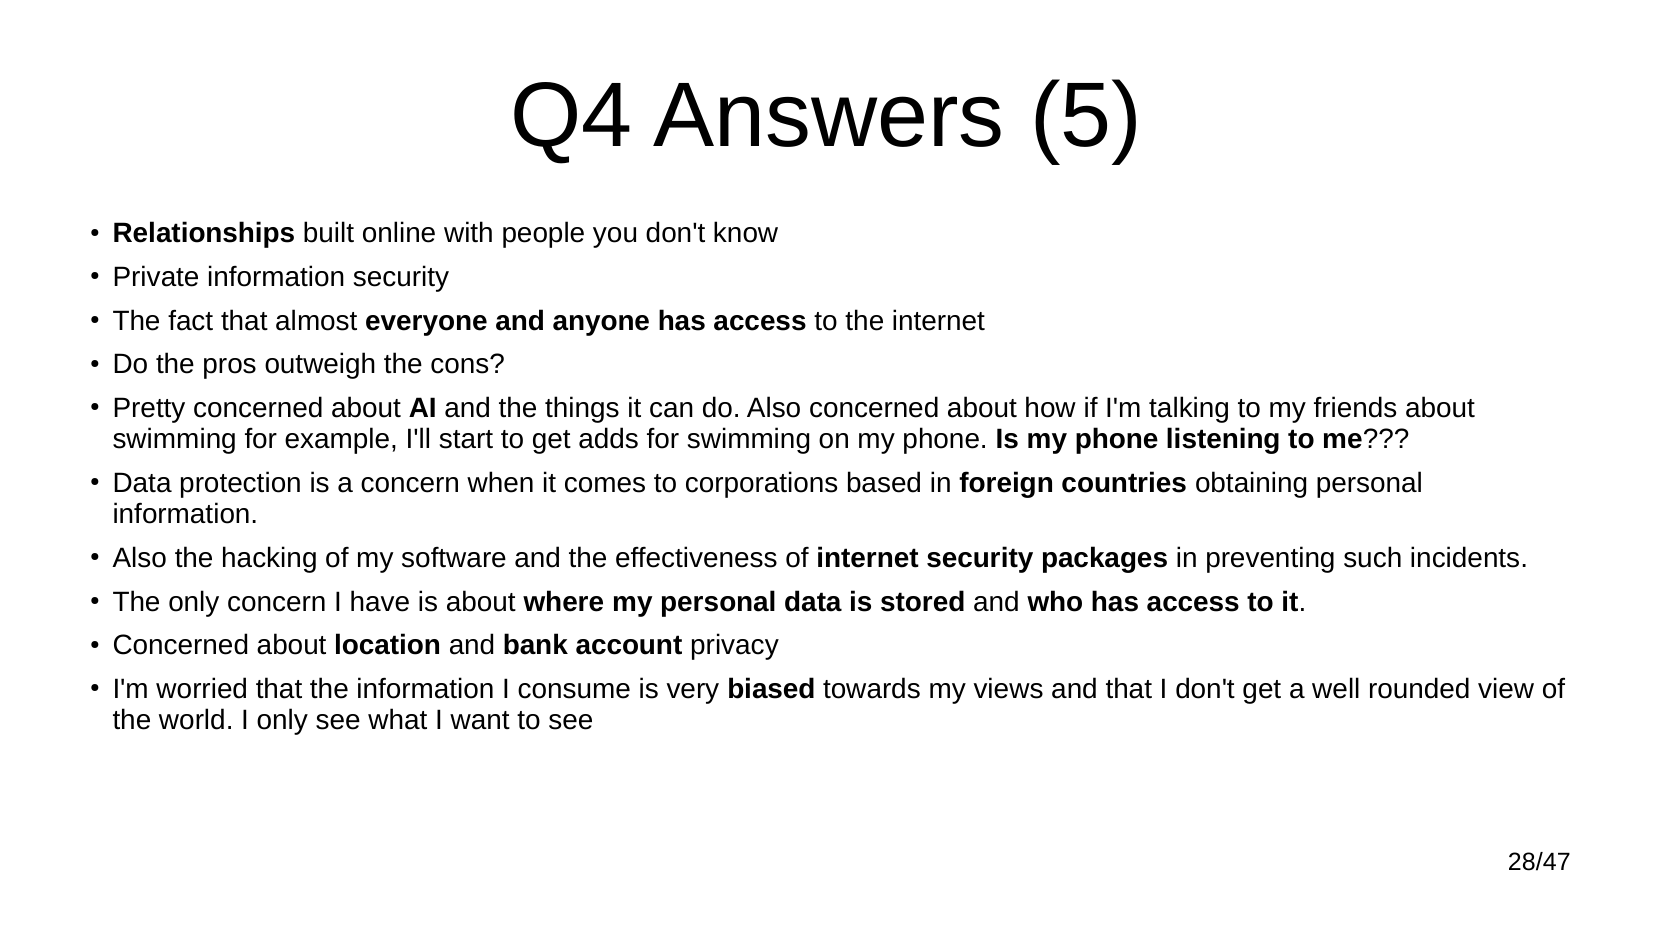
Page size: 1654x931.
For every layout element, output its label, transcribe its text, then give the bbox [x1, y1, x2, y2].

title Q4 Answers (5) [82, 37, 1571, 193]
list Relationships built online with people you don't know Private information security The fact that almost everyone and anyone has access to the internet Do the pros outweigh the cons? Pretty concerned about AI and the things it can do. Also concerned about how if I'm talking to my friends about swimming for example, I'll start to get adds for swimming on my phone. Is my phone listening to me??? Data protection is a concern when it comes to corporations based in foreign countries obtaining personal information. Also the hacking of my software and the effectiveness of internet security packages in preventing such incidents. The only concern I have is about where my personal data is stored and who has access to it. Concerned about location and bank account privacy I'm worried that the information I consume is very biased towards my views and that I don't get a well rounded view of the world. I only see what I want to see [82, 217, 1571, 758]
